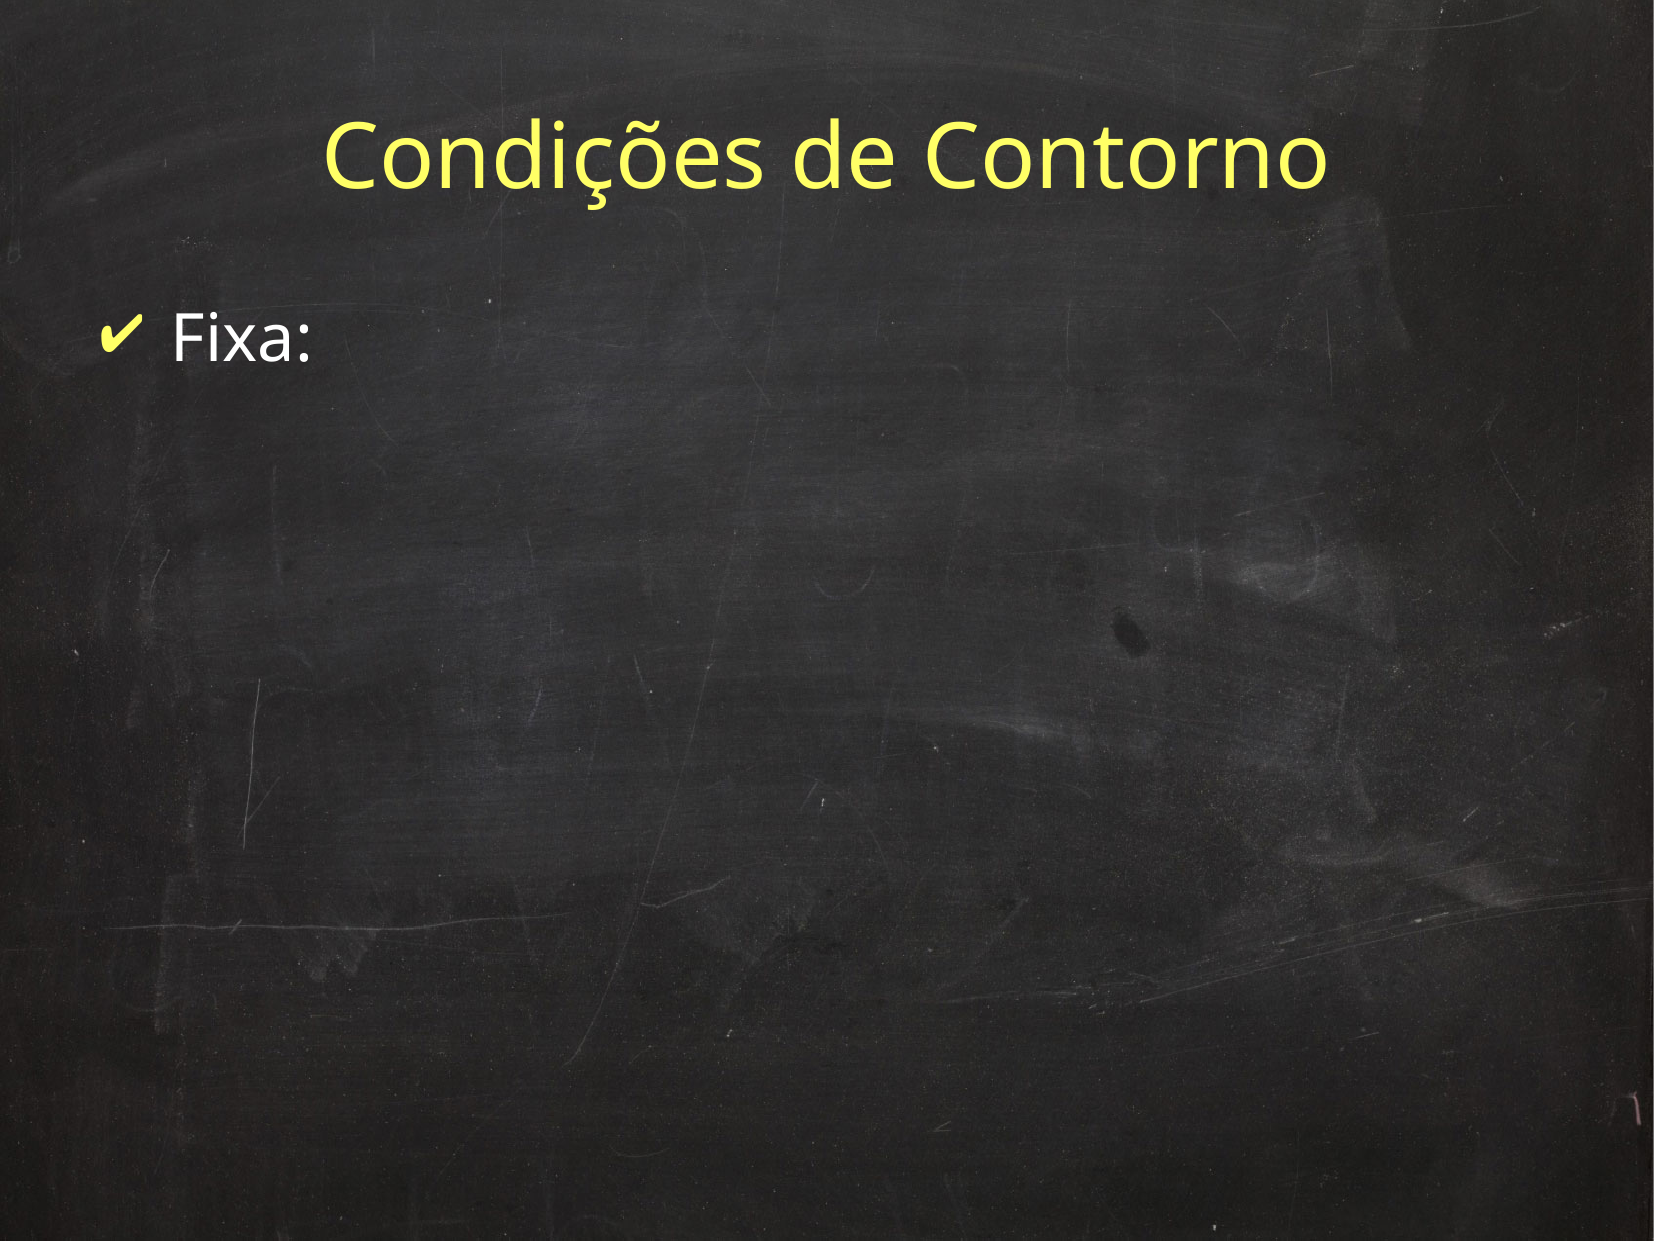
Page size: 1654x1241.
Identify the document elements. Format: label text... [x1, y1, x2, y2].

picture [0, 0, 1654, 1241]
list Fixa: [82, 290, 1571, 1109]
title Condições de Contorno [82, 56, 1571, 250]
